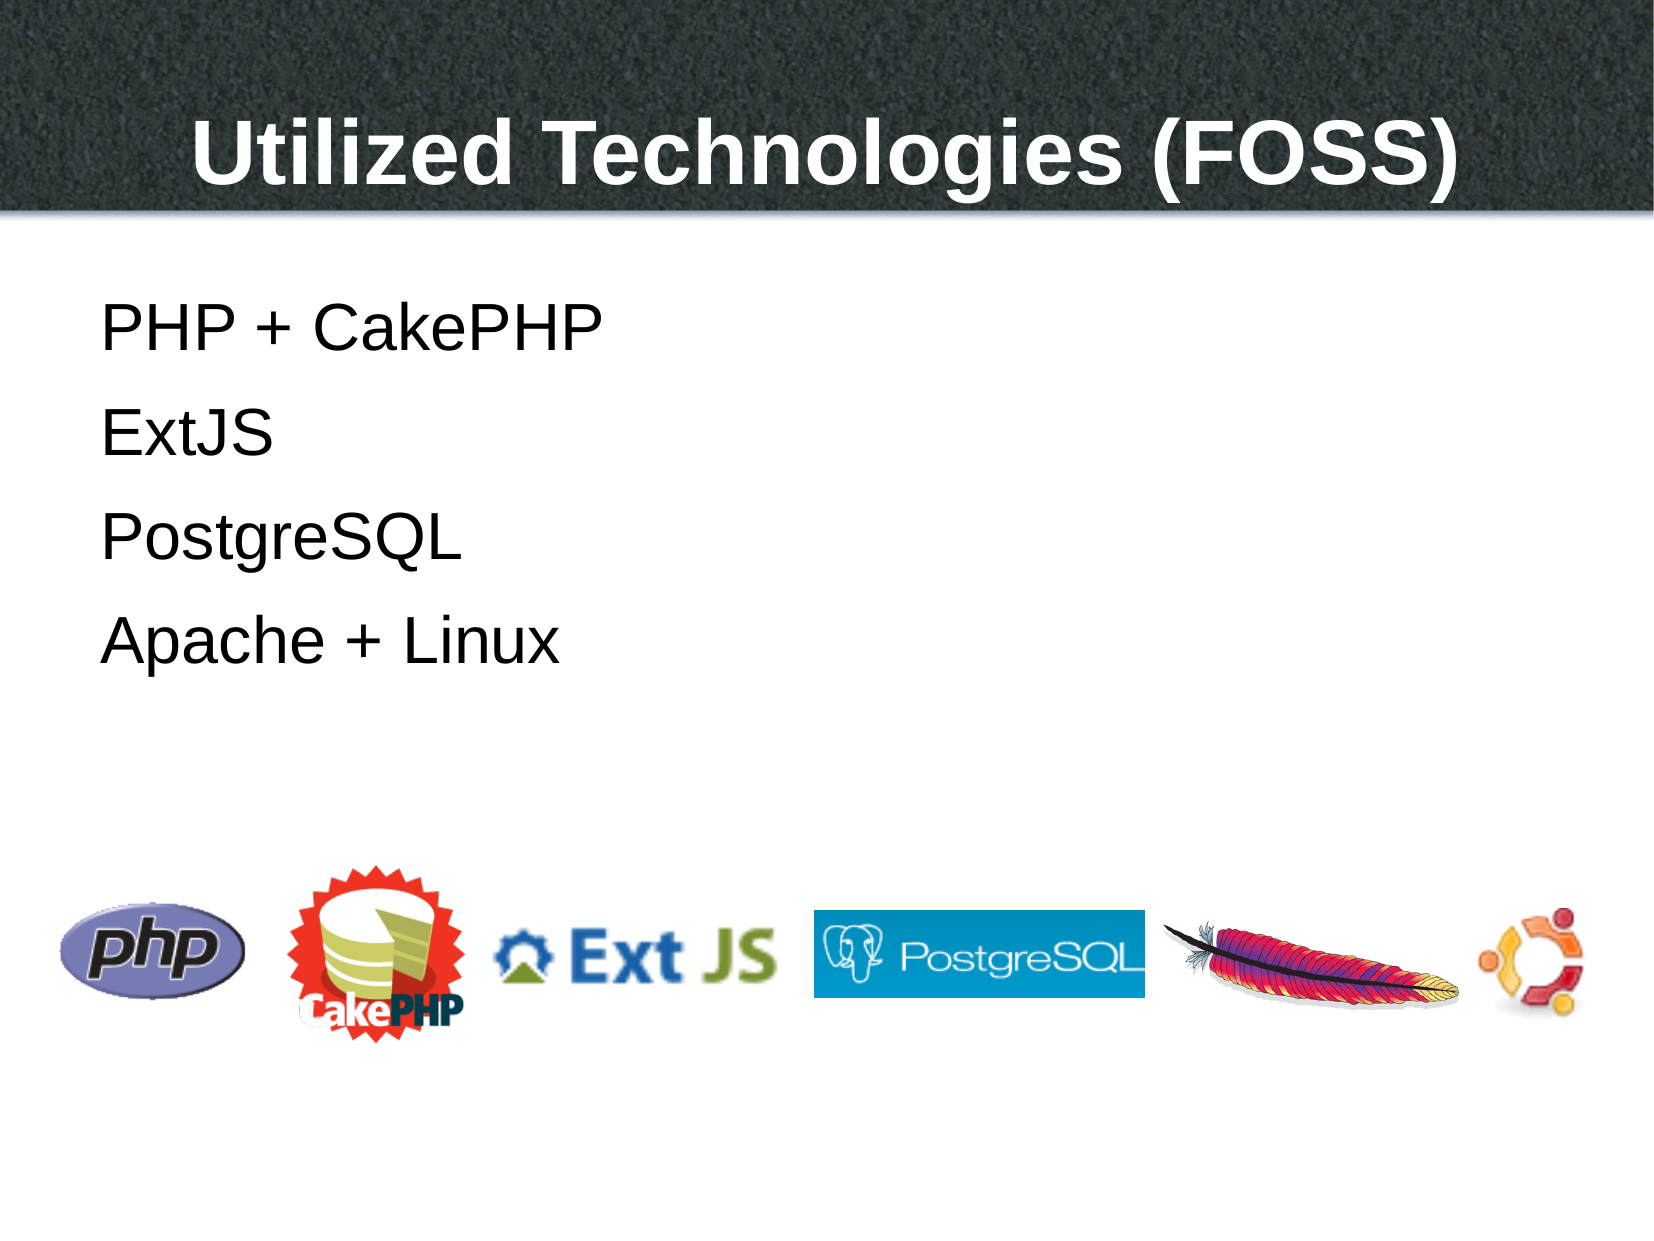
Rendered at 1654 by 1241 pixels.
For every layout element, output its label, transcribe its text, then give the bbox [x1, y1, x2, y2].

list PHP + CakePHP ExtJS PostgreSQL Apache + Linux [82, 290, 1571, 739]
picture [0, 0, 1654, 1241]
title Utilized Technologies (FOSS) [82, 56, 1571, 250]
